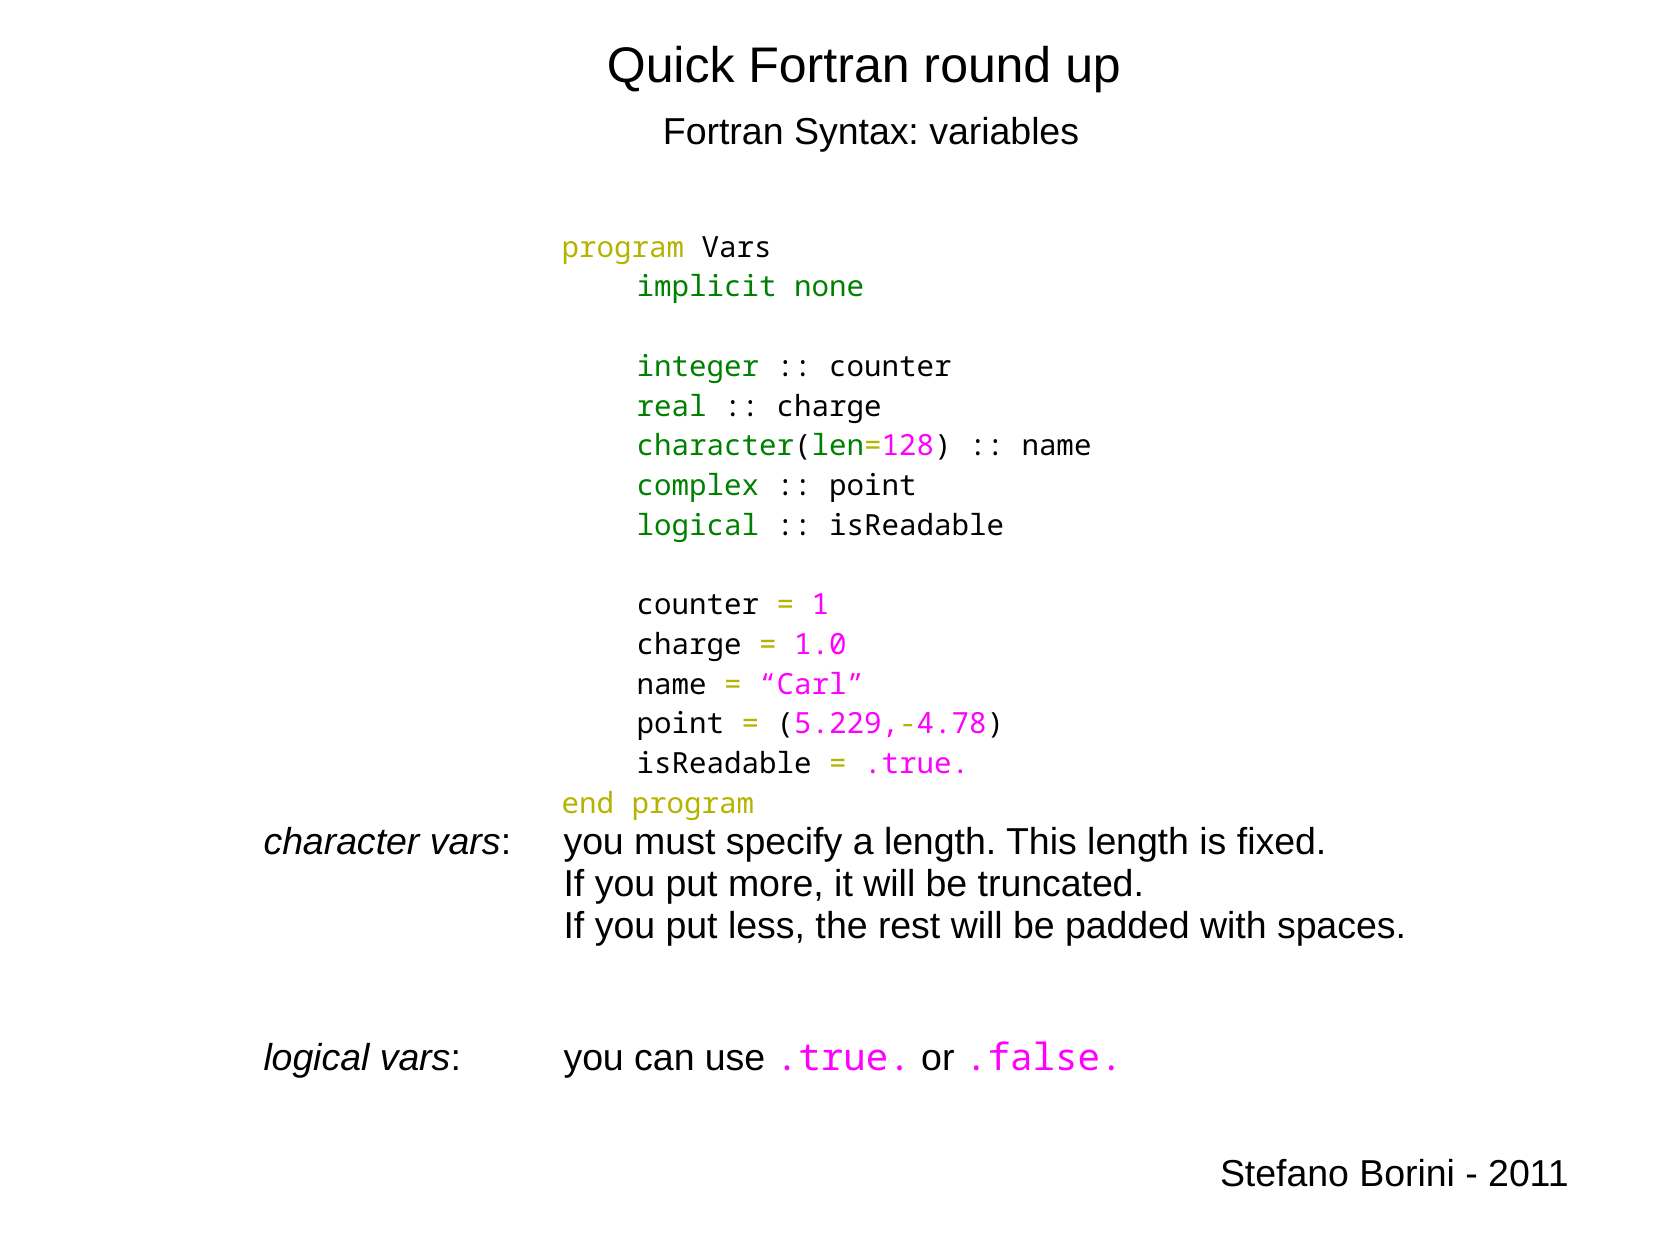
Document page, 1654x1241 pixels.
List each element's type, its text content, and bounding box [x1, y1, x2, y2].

text_box logical vars: you can use .true. or .false. [248, 1022, 1139, 1085]
text_box Fortran Syntax: variables [648, 102, 1095, 160]
text_box program Vars implicit none integer :: counter real :: charge character(len=128) :: name complex :: point logical :: isReadable counter = 1 charge = 1.0 name = “Carl” point = (5.229,-4.78) isReadable = .true. end program [546, 218, 1107, 813]
text_box character vars: you must specify a length. This length is fixed. If you put more, it will be truncated. If you put less, the rest will be padded with spaces. [248, 813, 1423, 954]
